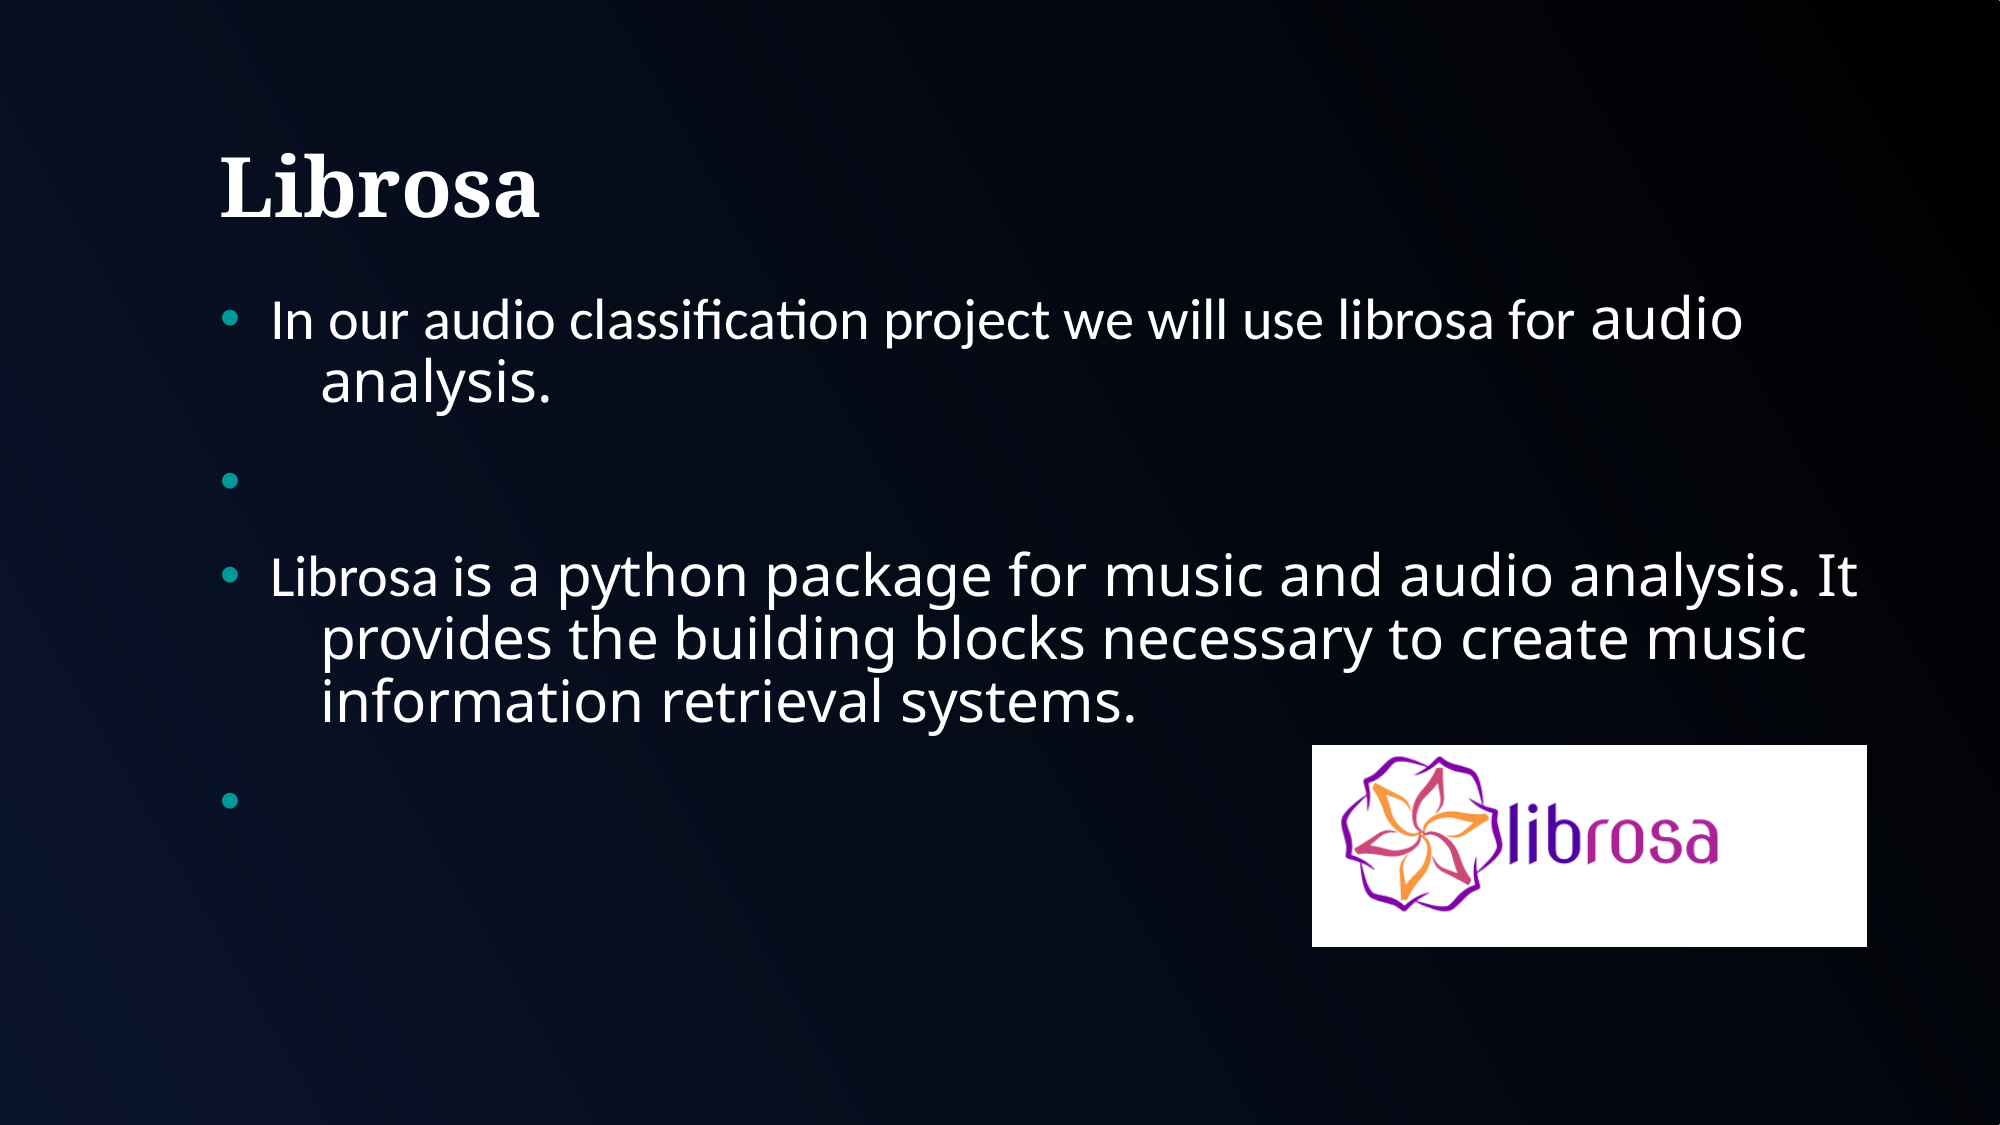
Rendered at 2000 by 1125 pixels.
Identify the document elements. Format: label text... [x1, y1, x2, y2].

picture [1312, 745, 1867, 947]
list In our audio classification project we will use librosa for audio analysis. Librosa is a python package for music and audio analysis. It provides the building blocks necessary to create music information retrieval systems. [199, 279, 1900, 1012]
title Librosa [199, 45, 1900, 246]
